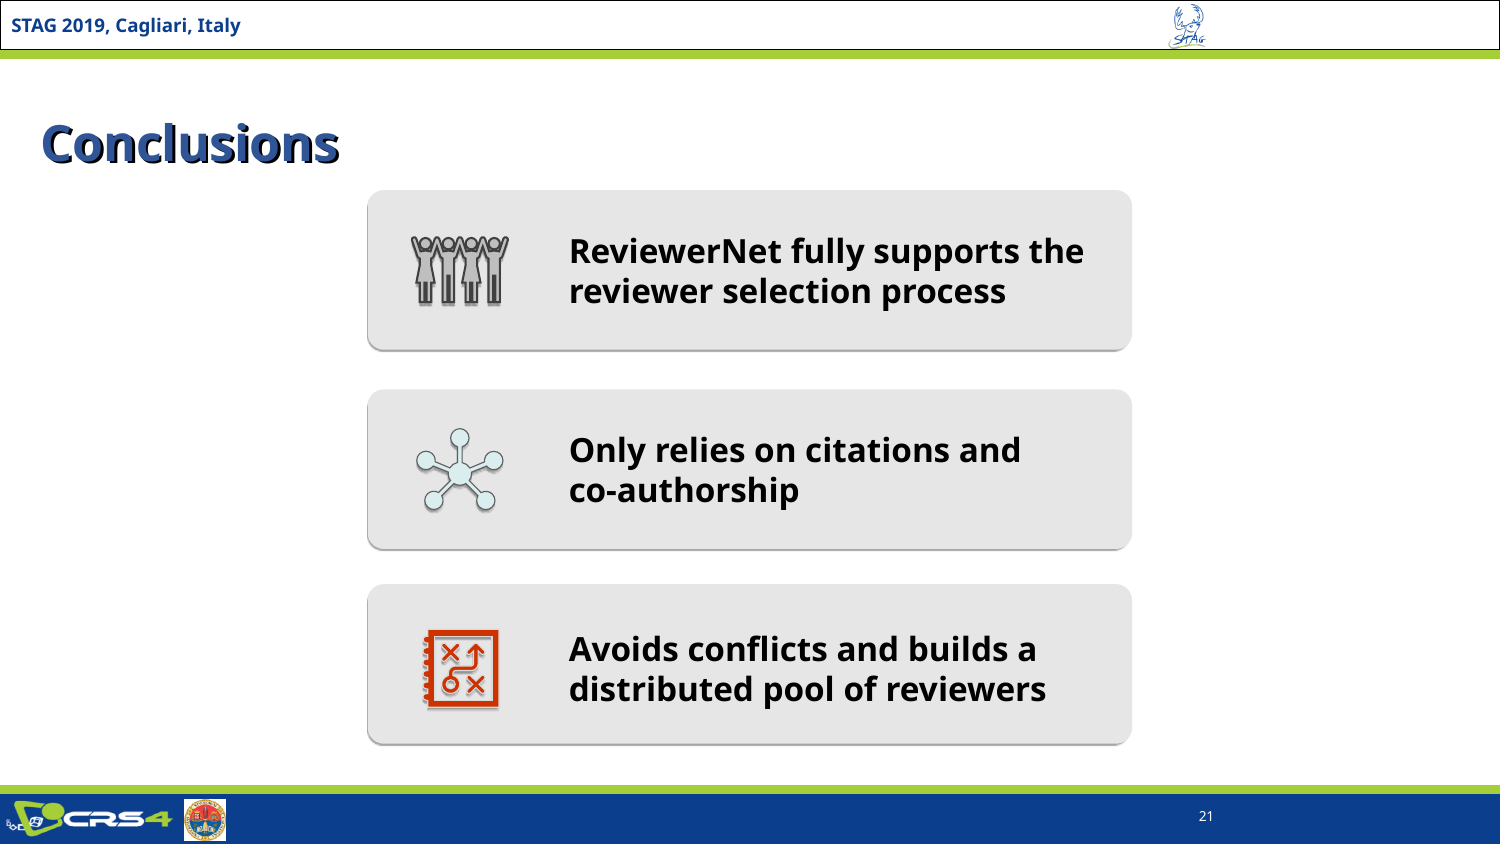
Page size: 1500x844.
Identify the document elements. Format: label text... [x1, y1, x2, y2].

text_box [367, 389, 551, 549]
text_box [1187, 802, 1500, 831]
text_box [367, 190, 551, 350]
text_box Only relies on citations and co-authorship [551, 389, 1133, 549]
text_box Avoids conflicts and builds a distributed pool of reviewers [551, 588, 1133, 748]
text_box [367, 584, 1127, 744]
text_box ReviewerNet fully supports the reviewer selection process [551, 190, 1133, 350]
title Conclusions [28, 36, 568, 155]
